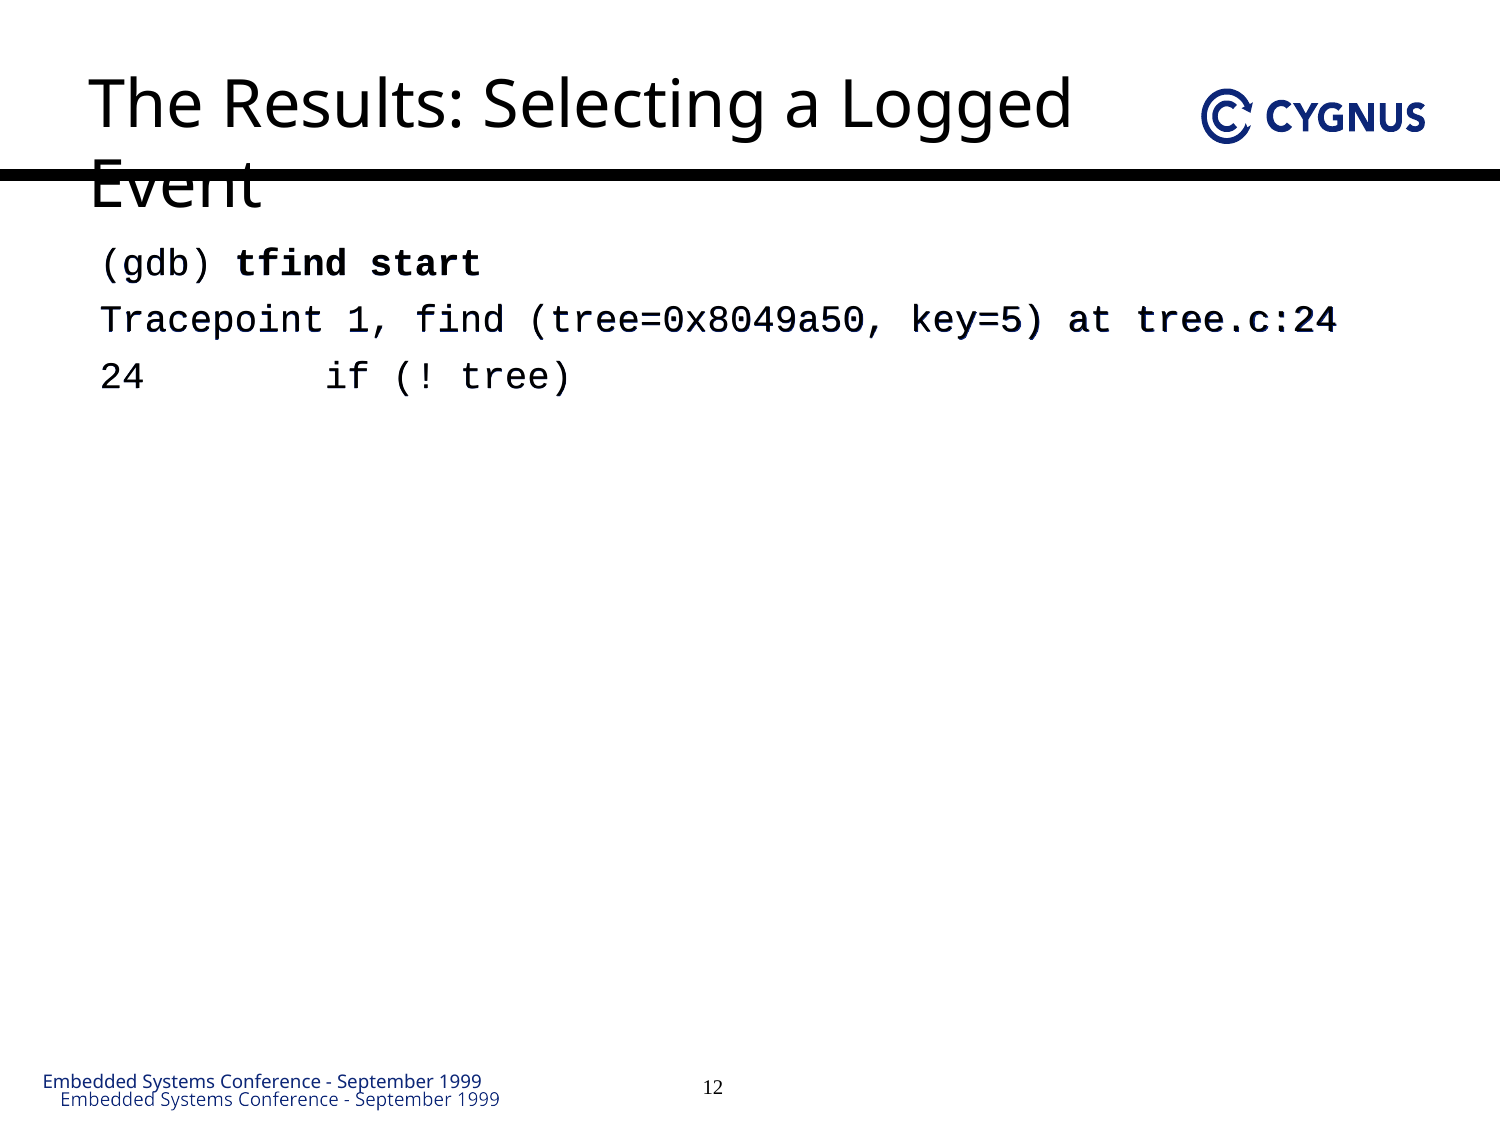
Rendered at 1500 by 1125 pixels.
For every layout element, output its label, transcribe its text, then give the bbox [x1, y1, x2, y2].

list (gdb) tfind start Tracepoint 1, find (tree=0x8049a50, key=5) at tree.c:24 24 if (! tree) [99, 237, 1390, 404]
title The Results: Selecting a Logged Event [88, 62, 1189, 134]
